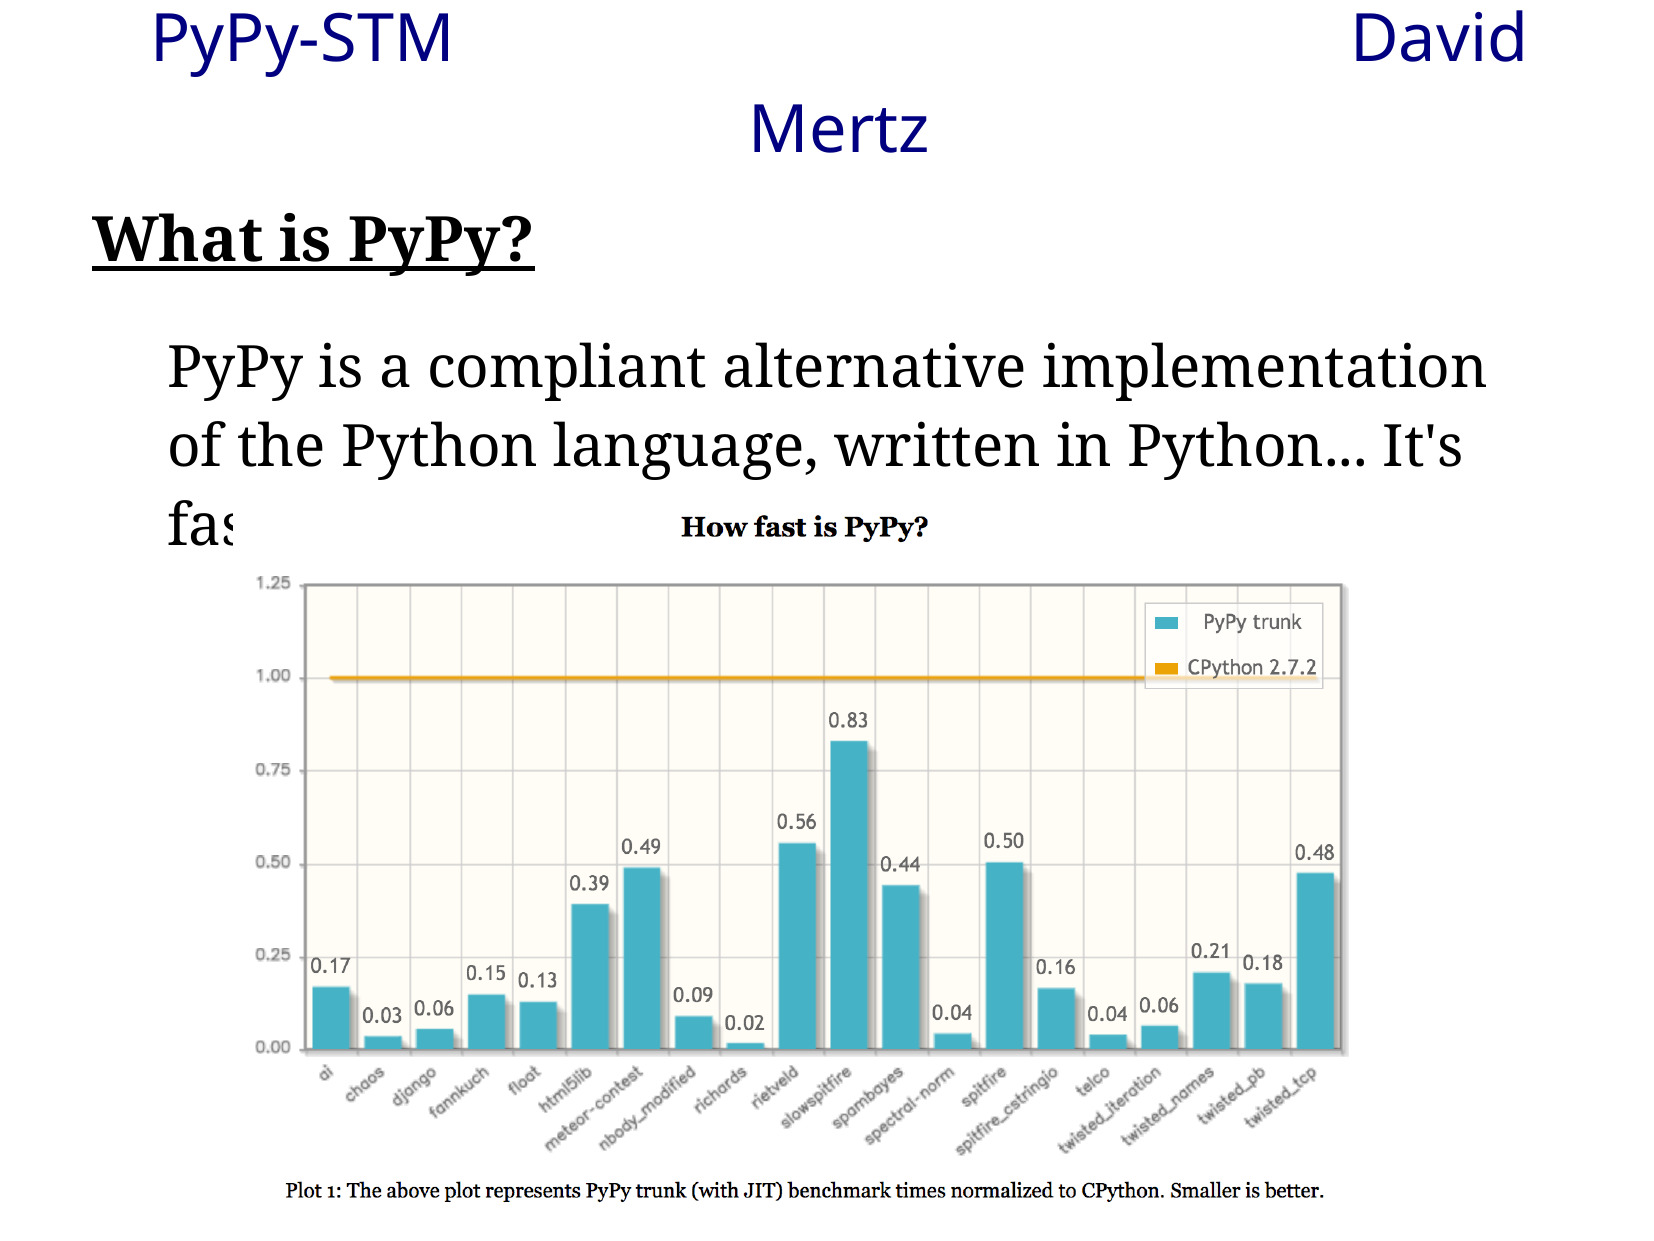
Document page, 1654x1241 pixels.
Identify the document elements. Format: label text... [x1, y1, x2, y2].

list What is PyPy? PyPy is a compliant alternative implementation of the Python language, written in Python... It's fast! [92, 195, 1540, 1107]
picture [233, 492, 1398, 1209]
title PyPy-STM David Mertz [70, 40, 1609, 122]
